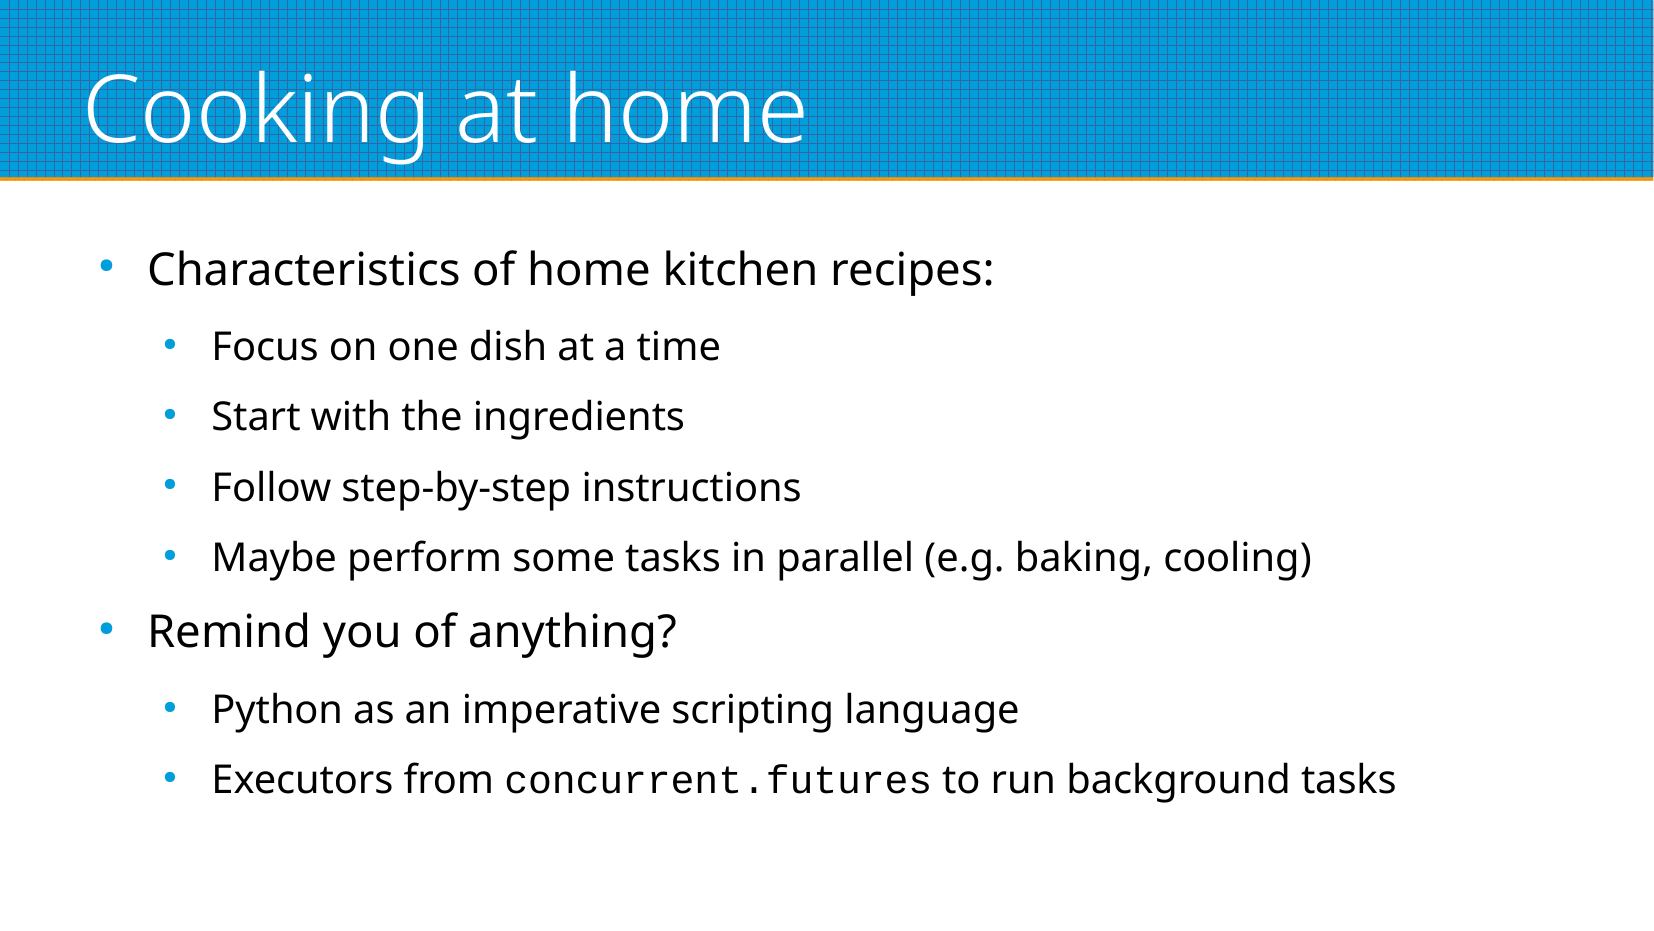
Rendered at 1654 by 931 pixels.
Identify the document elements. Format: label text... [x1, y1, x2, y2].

list Characteristics of home kitchen recipes: Focus on one dish at a time Start with the ingredients Follow step-by-step instructions Maybe perform some tasks in parallel (e.g. baking, cooling) Remind you of anything? Python as an imperative scripting language Executors from concurrent.futures to run background tasks [82, 236, 1563, 811]
title Cooking at home [82, 14, 1571, 171]
